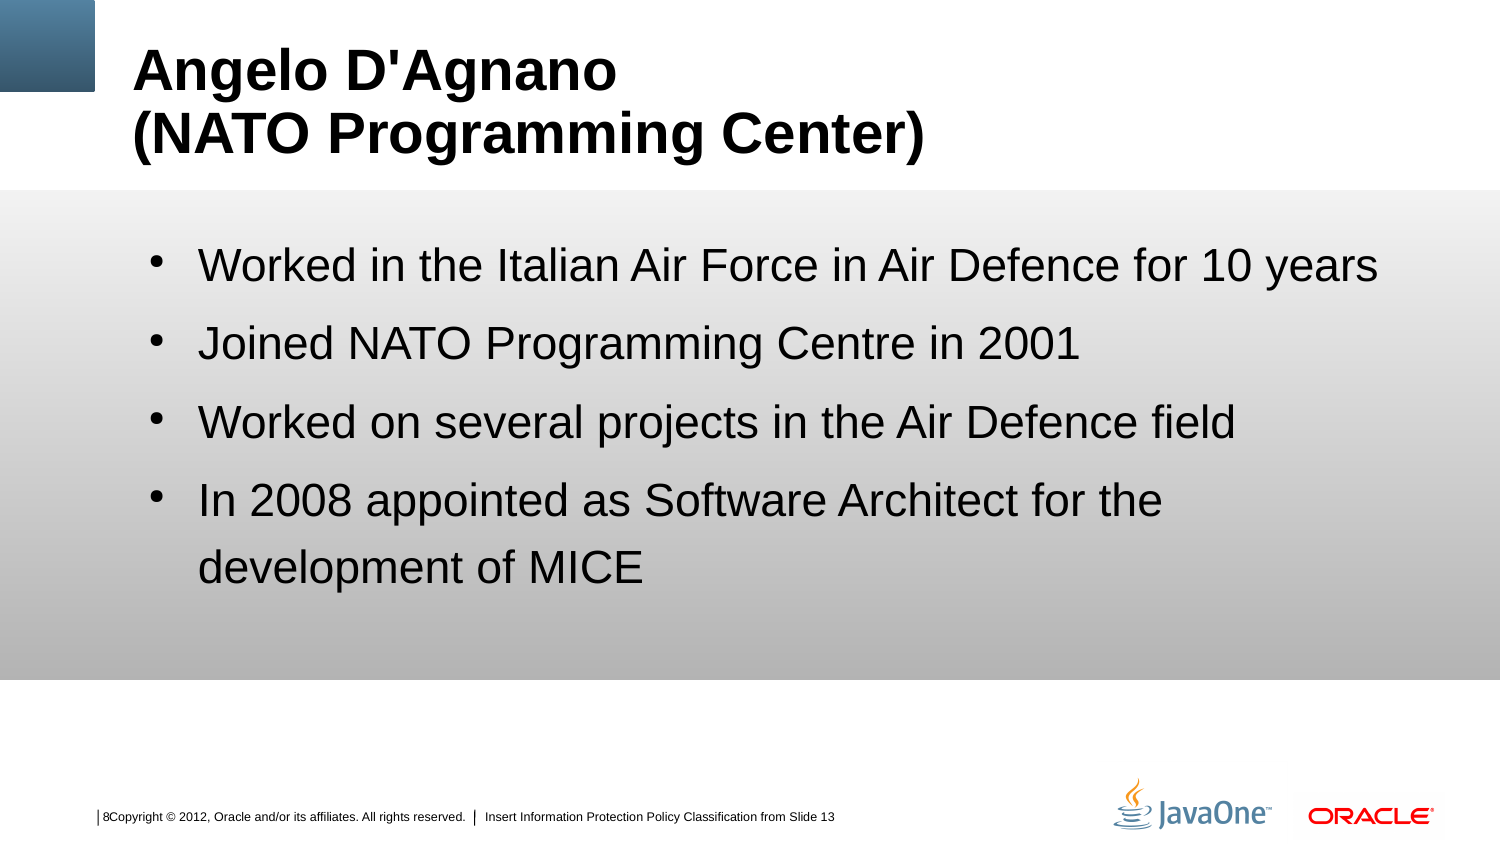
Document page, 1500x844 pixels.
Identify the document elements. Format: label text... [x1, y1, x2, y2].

title Angelo D'Agnano (NATO Programming Center) [132, 40, 1407, 166]
list Worked in the Italian Air Force in Air Defence for 10 years Joined NATO Programming Centre in 2001 Worked on several projects in the Air Defence field In 2008 appointed as Software Architect for the development of MICE [132, 223, 1407, 653]
picture [1293, 792, 1445, 840]
picture [1097, 761, 1288, 844]
